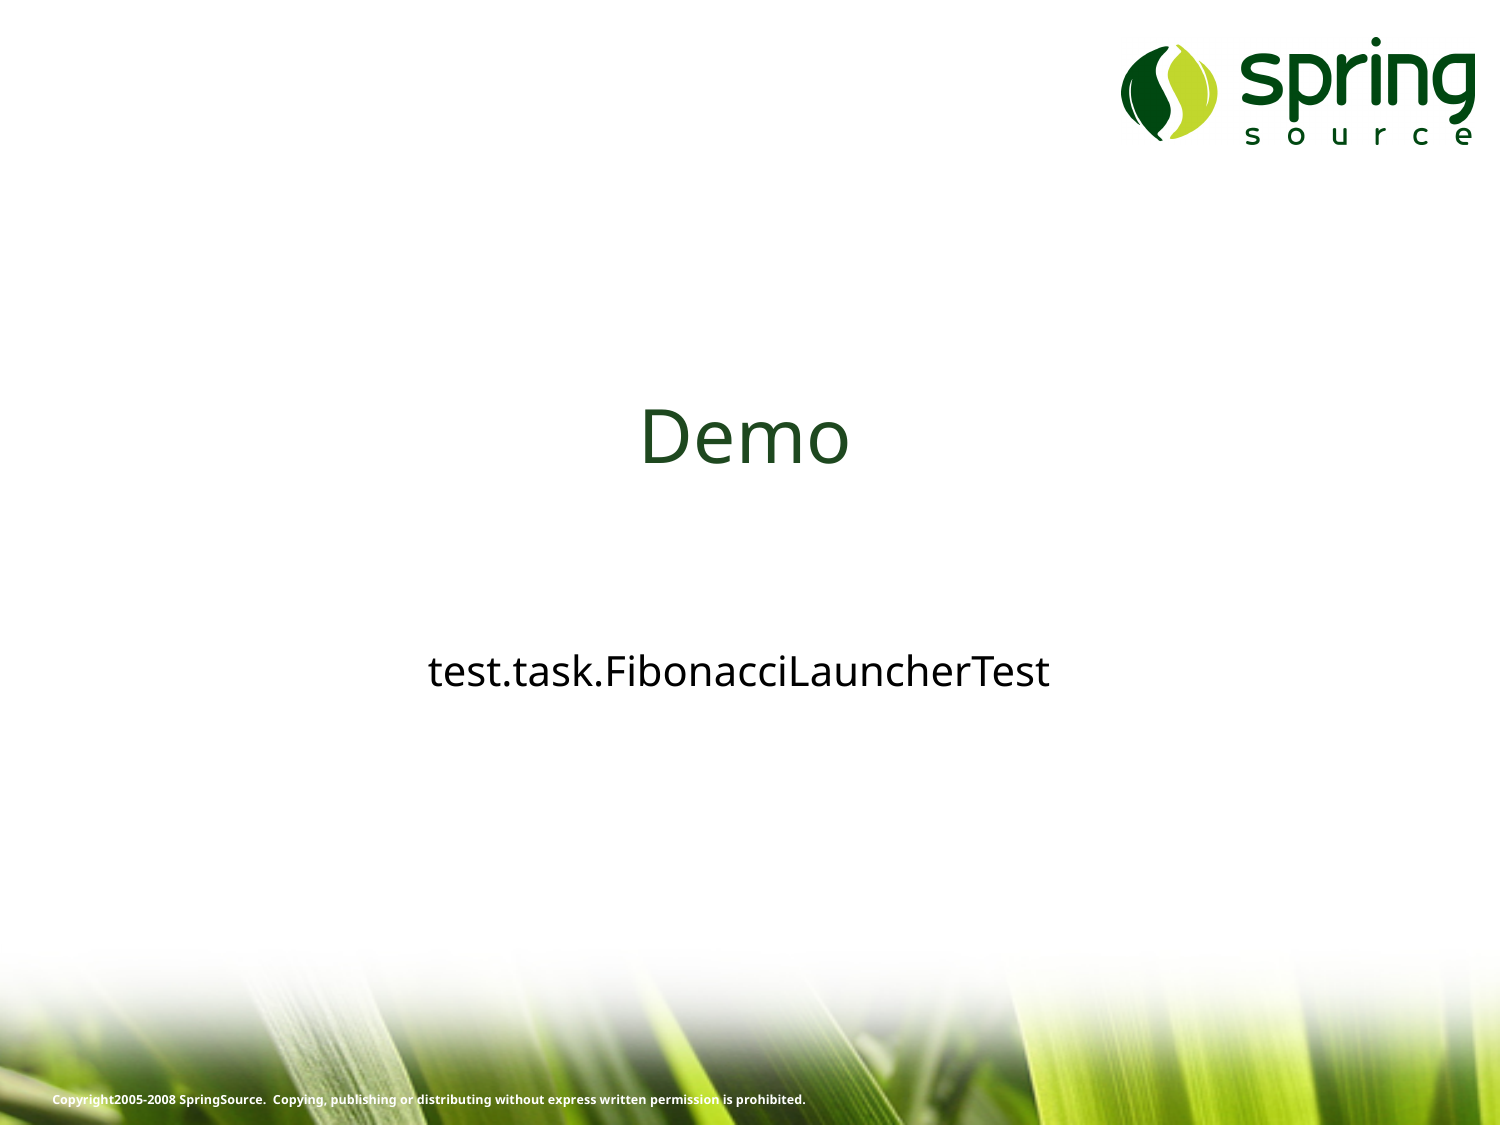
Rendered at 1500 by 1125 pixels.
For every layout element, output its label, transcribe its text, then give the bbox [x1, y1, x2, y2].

subtitle test.task.FibonacciLauncherTest [214, 499, 1265, 788]
picture [1121, 37, 1475, 145]
picture [0, 944, 1500, 1125]
title Demo [107, 340, 1383, 529]
